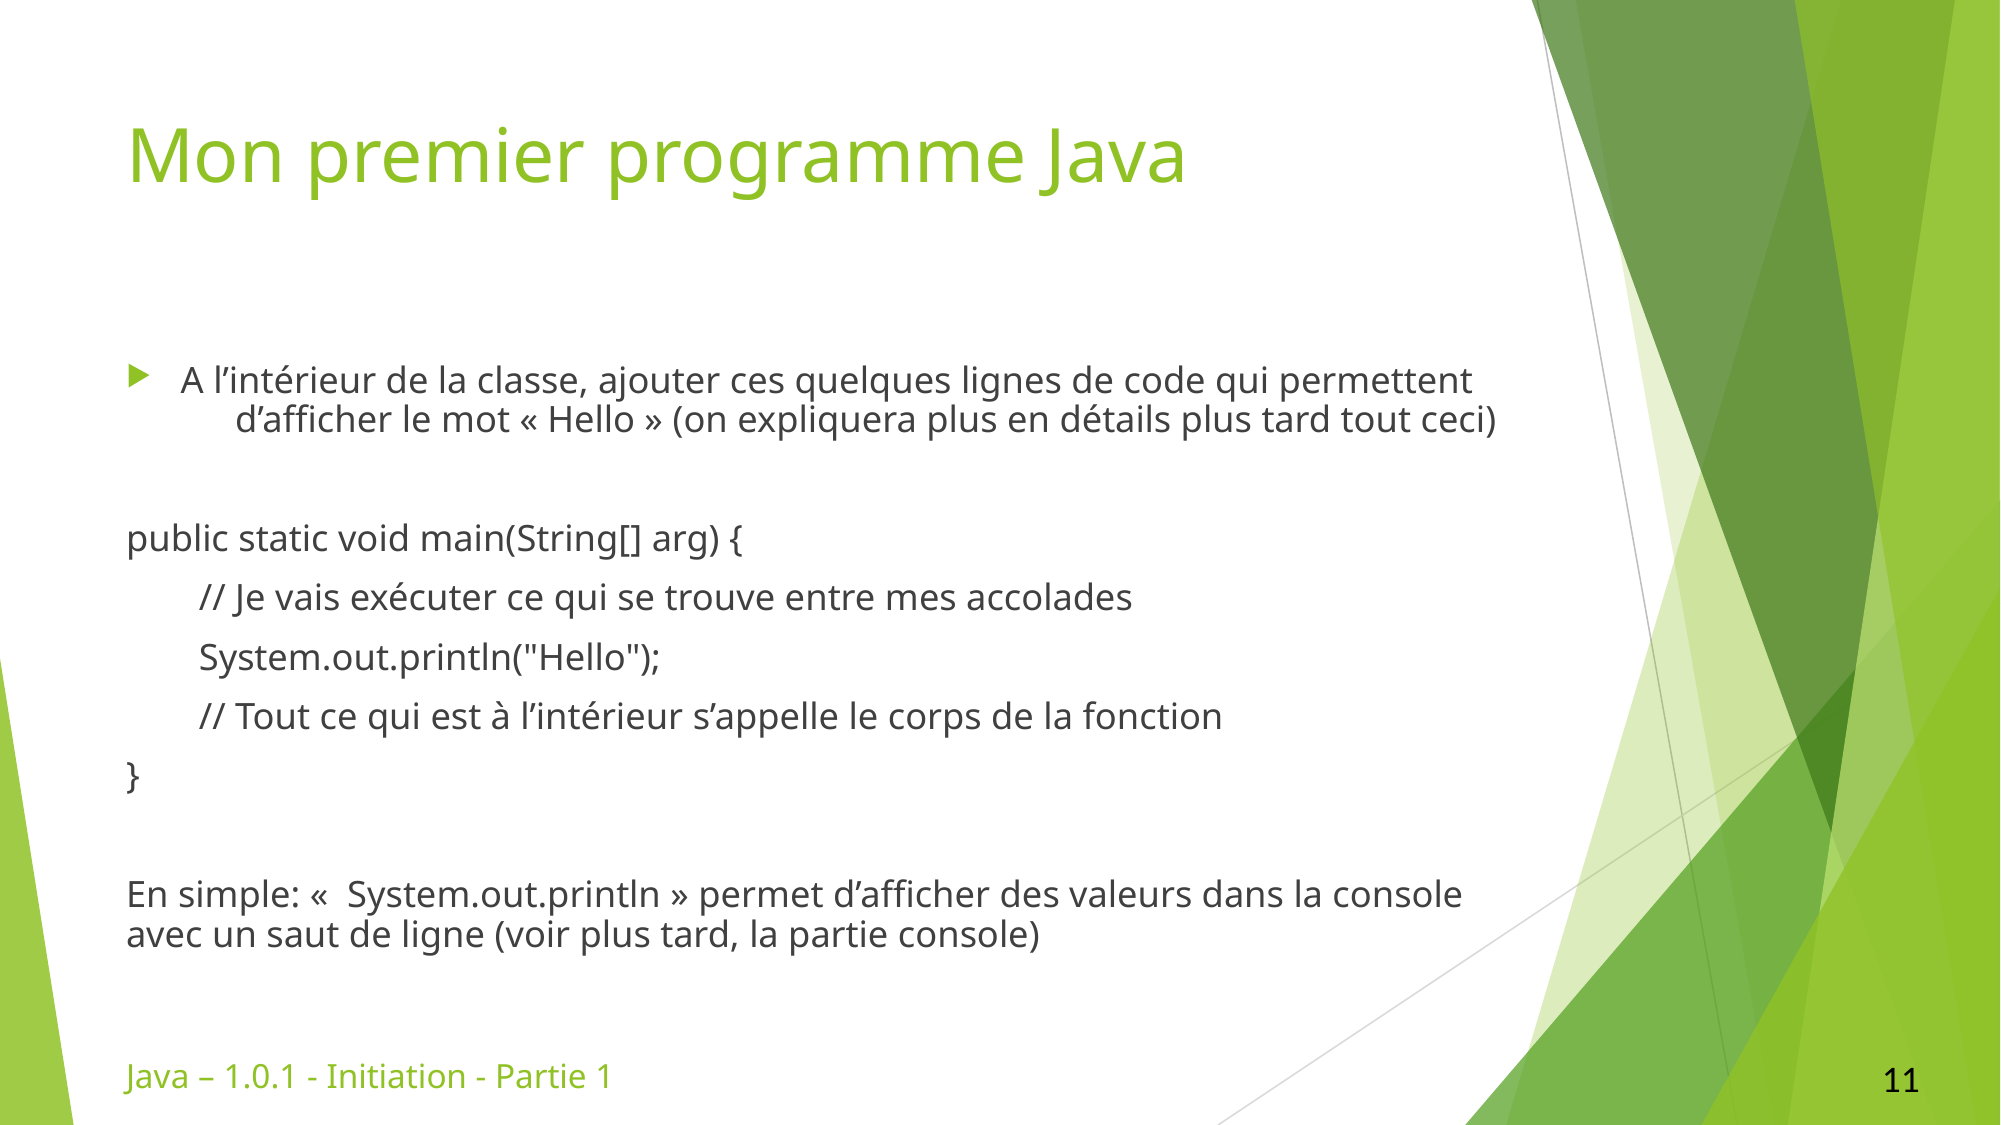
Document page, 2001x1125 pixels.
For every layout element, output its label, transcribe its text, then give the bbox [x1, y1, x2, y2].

text_box [1866, 1047, 1979, 1108]
title Mon premier programme Java [111, 99, 1522, 317]
list A l’intérieur de la classe, ajouter ces quelques lignes de code qui permettent d’afficher le mot « Hello » (on expliquera plus en détails plus tard tout ceci) public static void main(String[] arg) { // Je vais exécuter ce qui se trouve entre mes accolades System.out.println("Hello"); // Tout ce qui est à l’intérieur s’appelle le corps de la fonction } En simple: « System.out.println » permet d’afficher des valeurs dans la console avec un saut de ligne (voir plus tard, la partie console) [111, 354, 1522, 992]
text_box Java – 1.0.1 - Initiation - Partie 1 [111, 1047, 1094, 1109]
